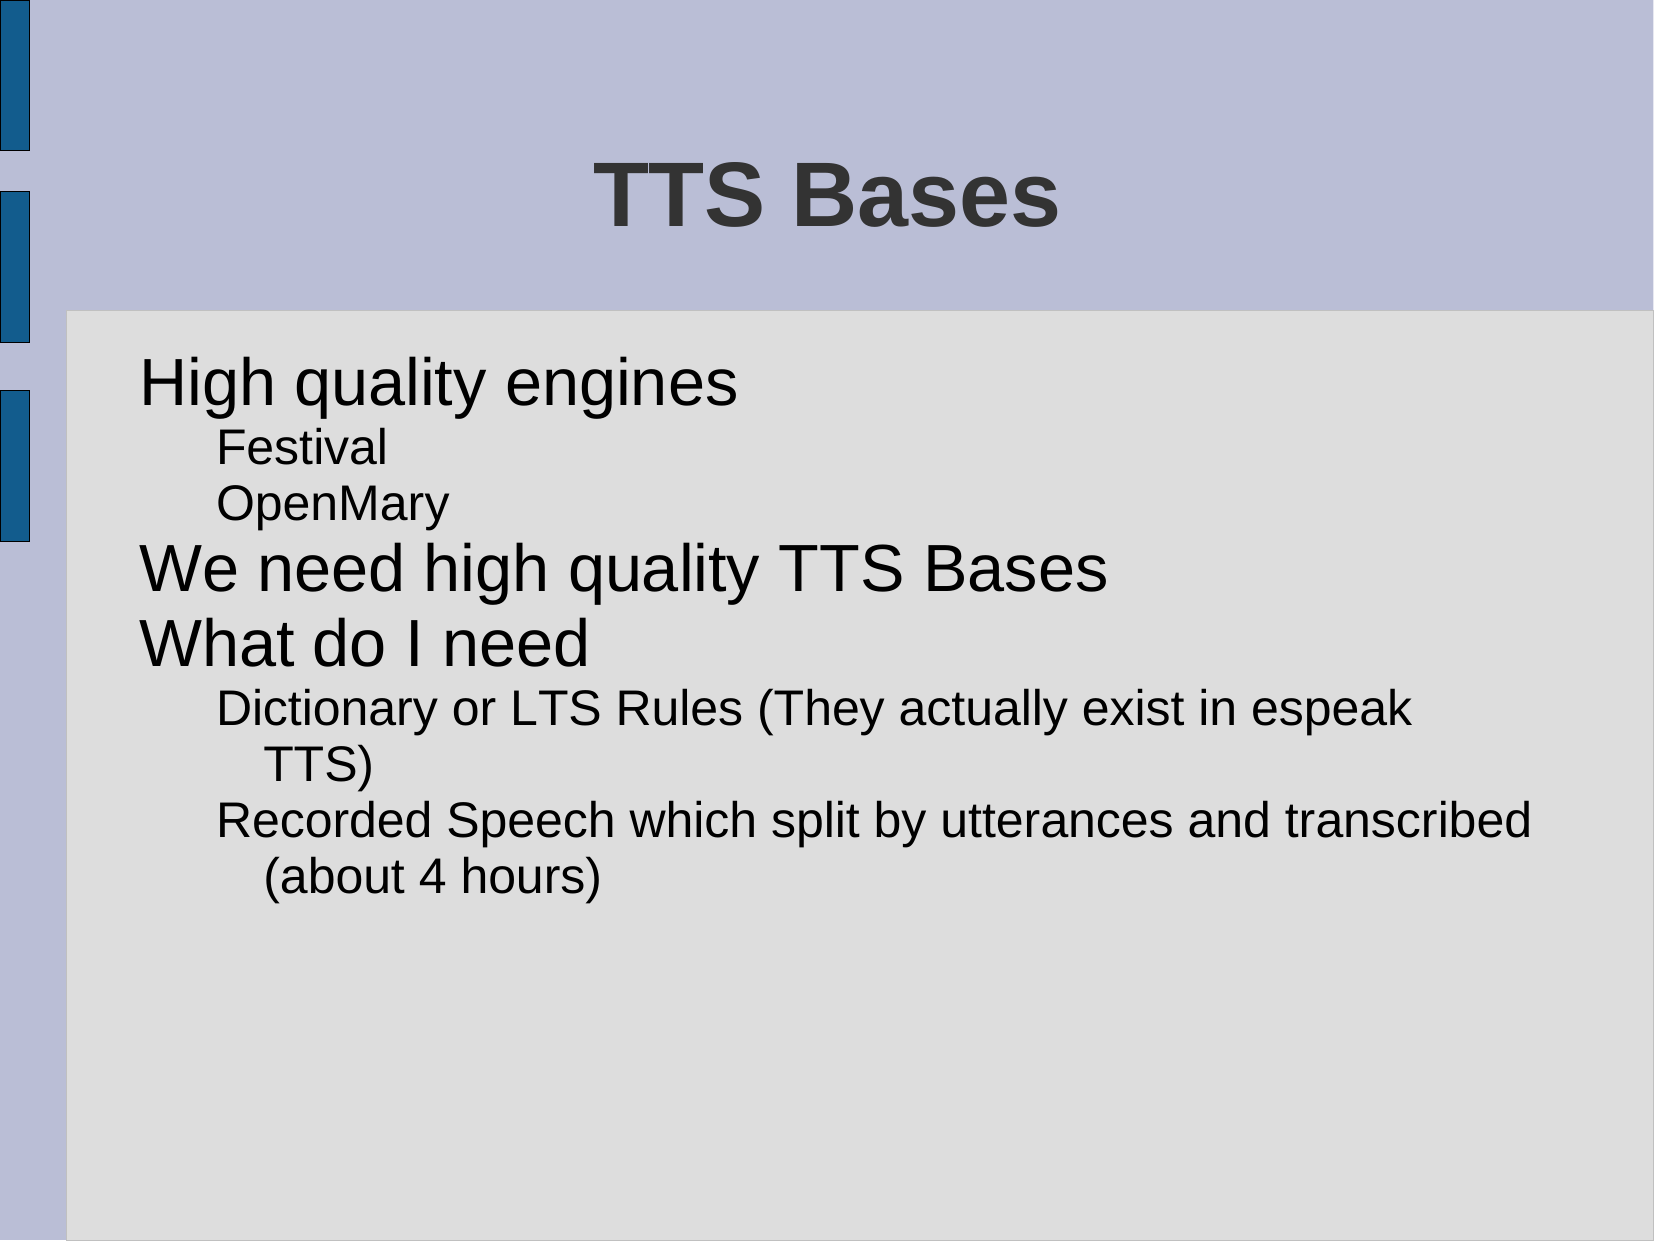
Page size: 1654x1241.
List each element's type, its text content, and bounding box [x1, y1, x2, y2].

list High quality engines Festival OpenMary We need high quality TTS Bases What do I need Dictionary or LTS Rules (They actually exist in espeak TTS) Recorded Speech which split by utterances and transcribed (about 4 hours) [121, 344, 1534, 1127]
title TTS Bases [121, 91, 1534, 299]
